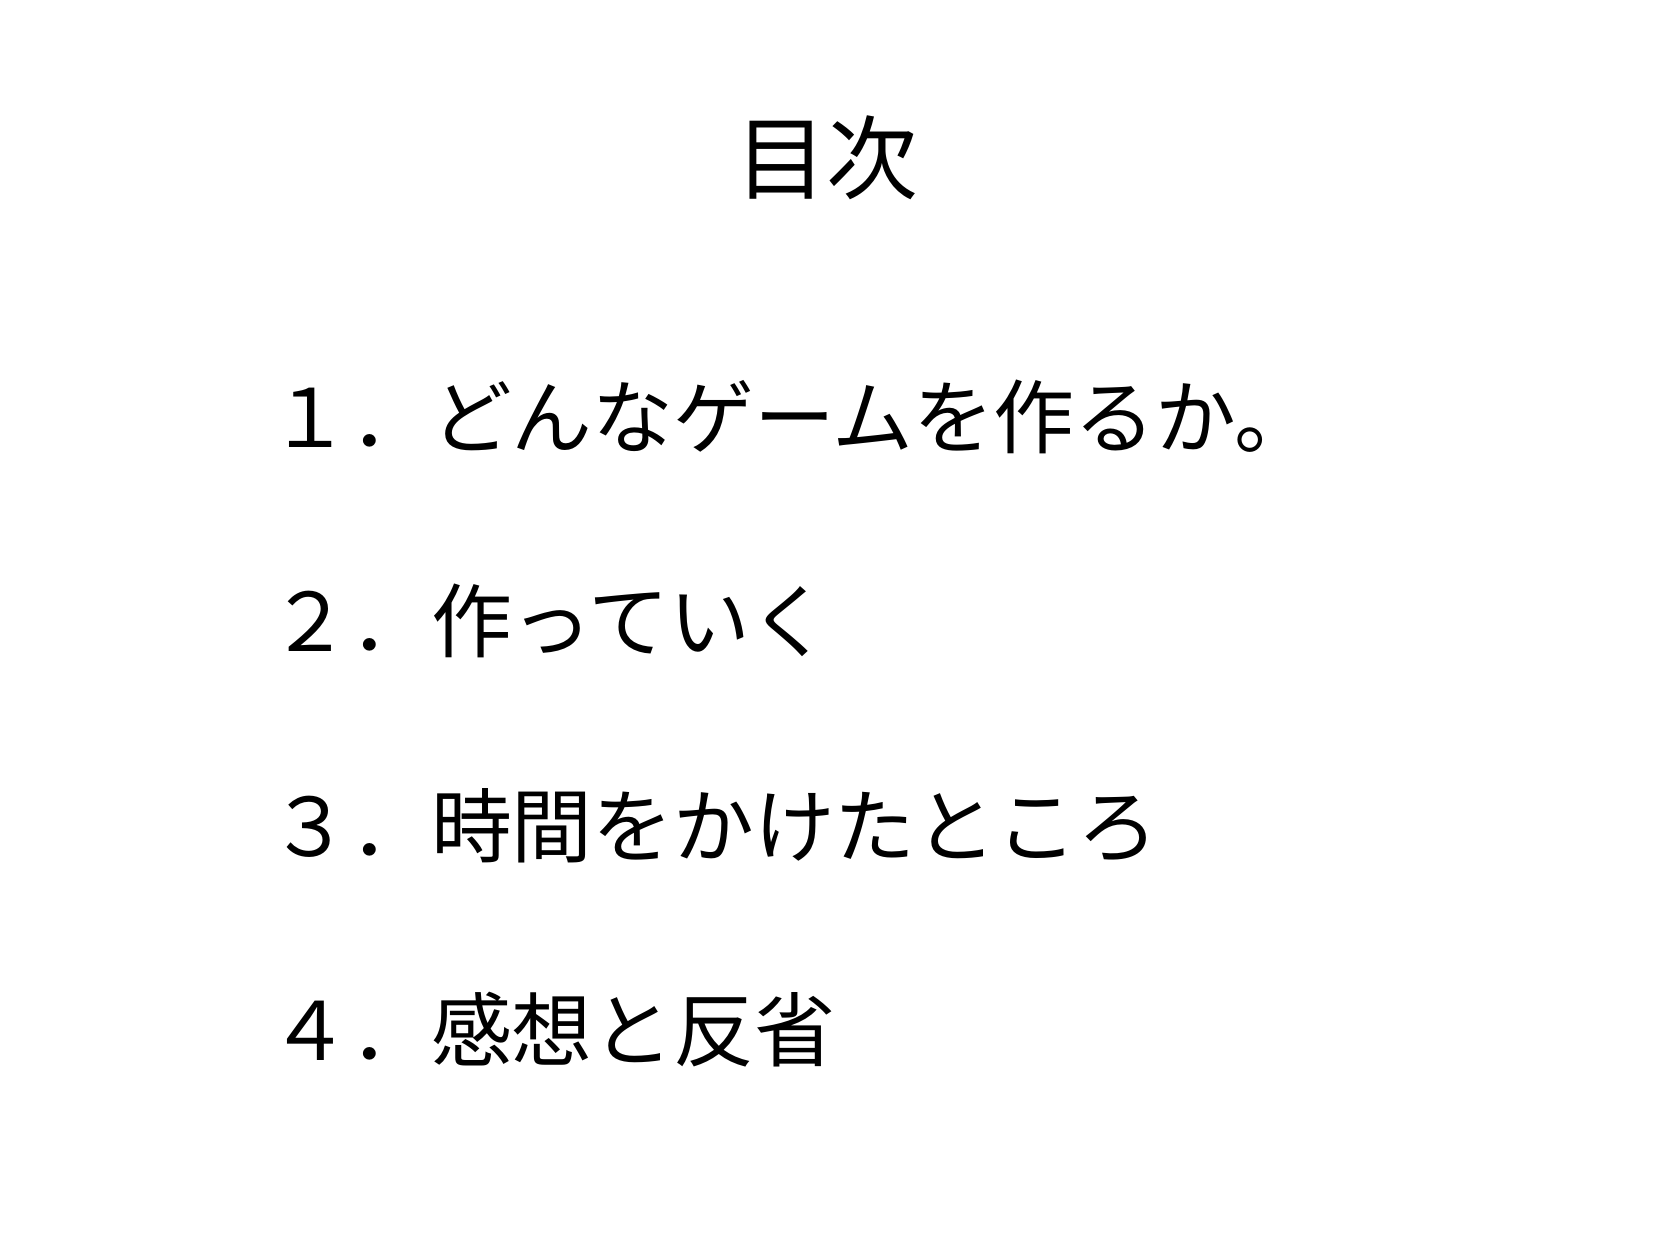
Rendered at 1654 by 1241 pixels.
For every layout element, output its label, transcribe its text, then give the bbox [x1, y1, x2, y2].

title 目次 [82, 49, 1571, 257]
list １．どんなゲームを作るか。 ２．作っていく ３．時間をかけたところ ４．感想と反省 [200, 295, 1441, 1087]
